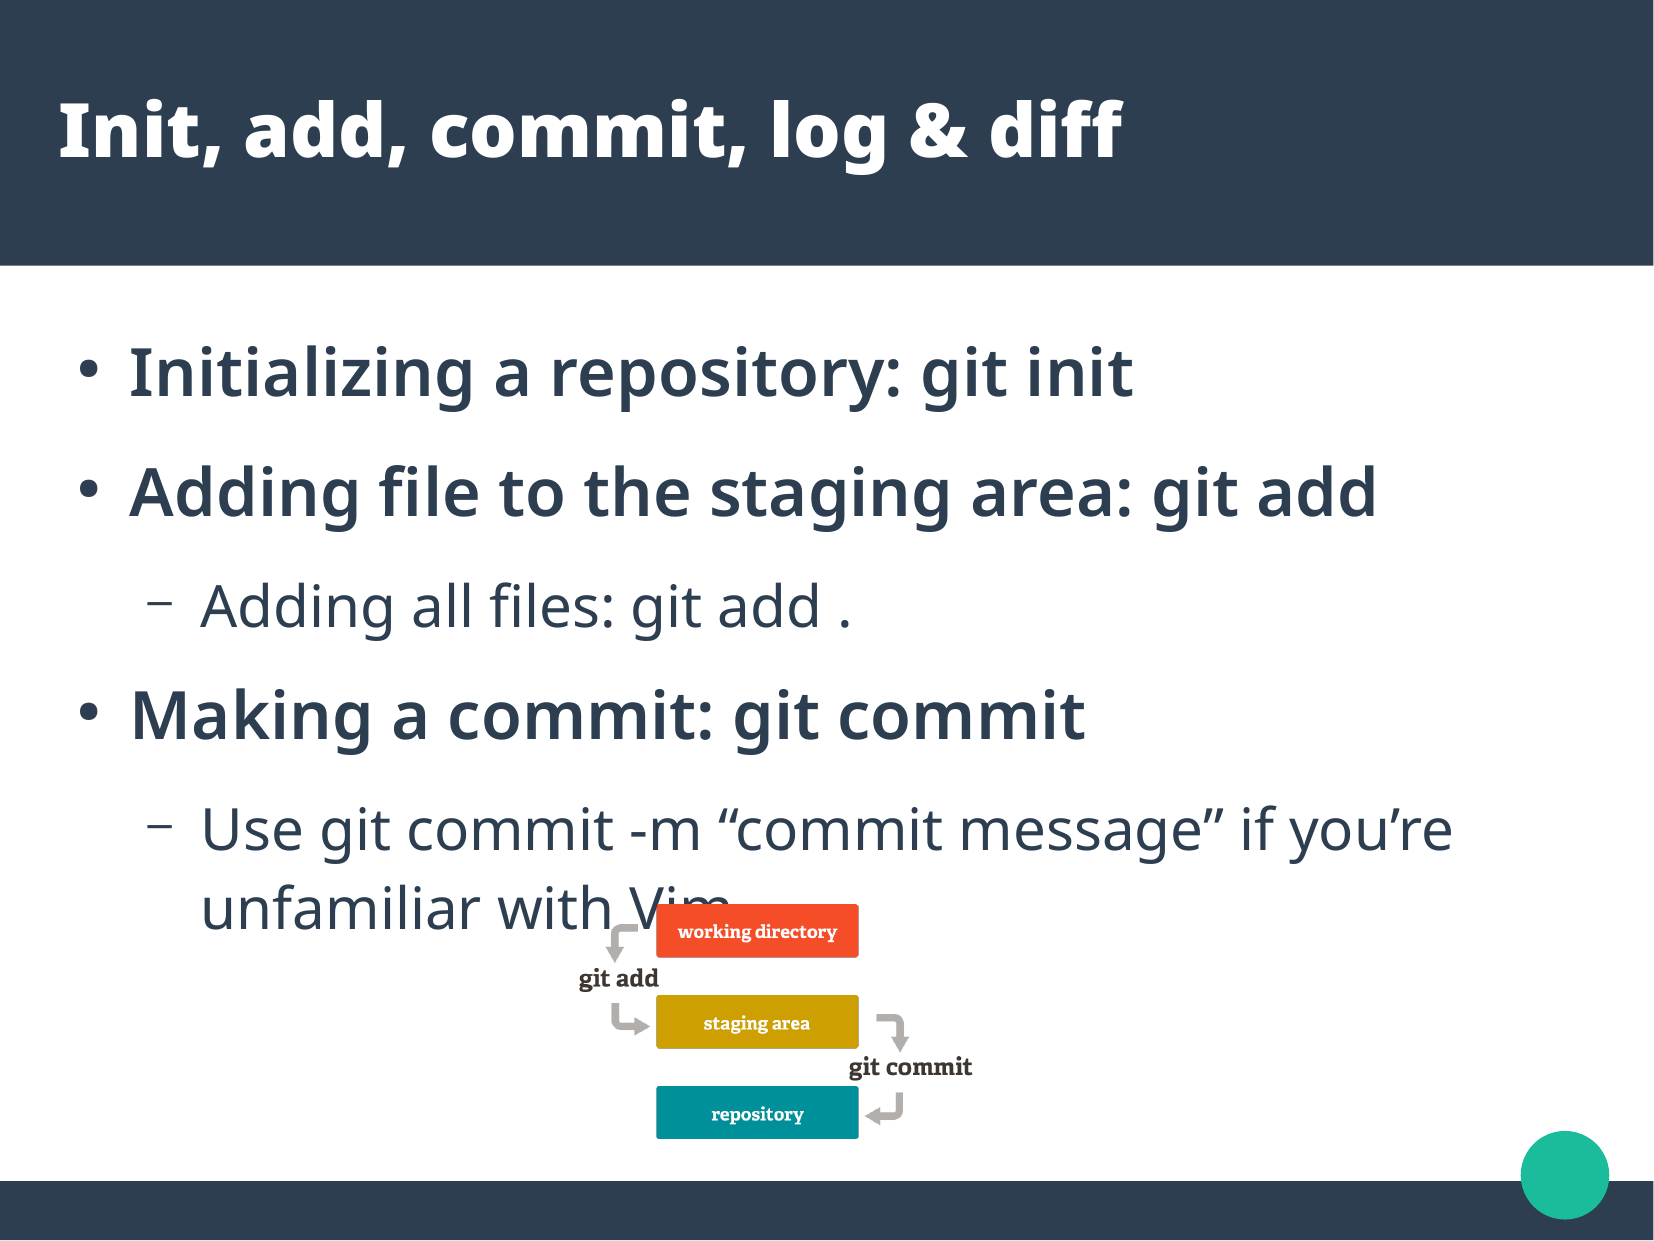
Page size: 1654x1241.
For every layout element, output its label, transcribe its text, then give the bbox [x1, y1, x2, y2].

title Init, add, commit, log & diff [59, 49, 1595, 207]
picture [566, 899, 981, 1139]
list Initializing a repository: git init Adding file to the staging area: git add Adding all files: git add . Making a commit: git commit Use git commit -m “commit message” if you’re unfamiliar with Vim. [59, 324, 1595, 1152]
